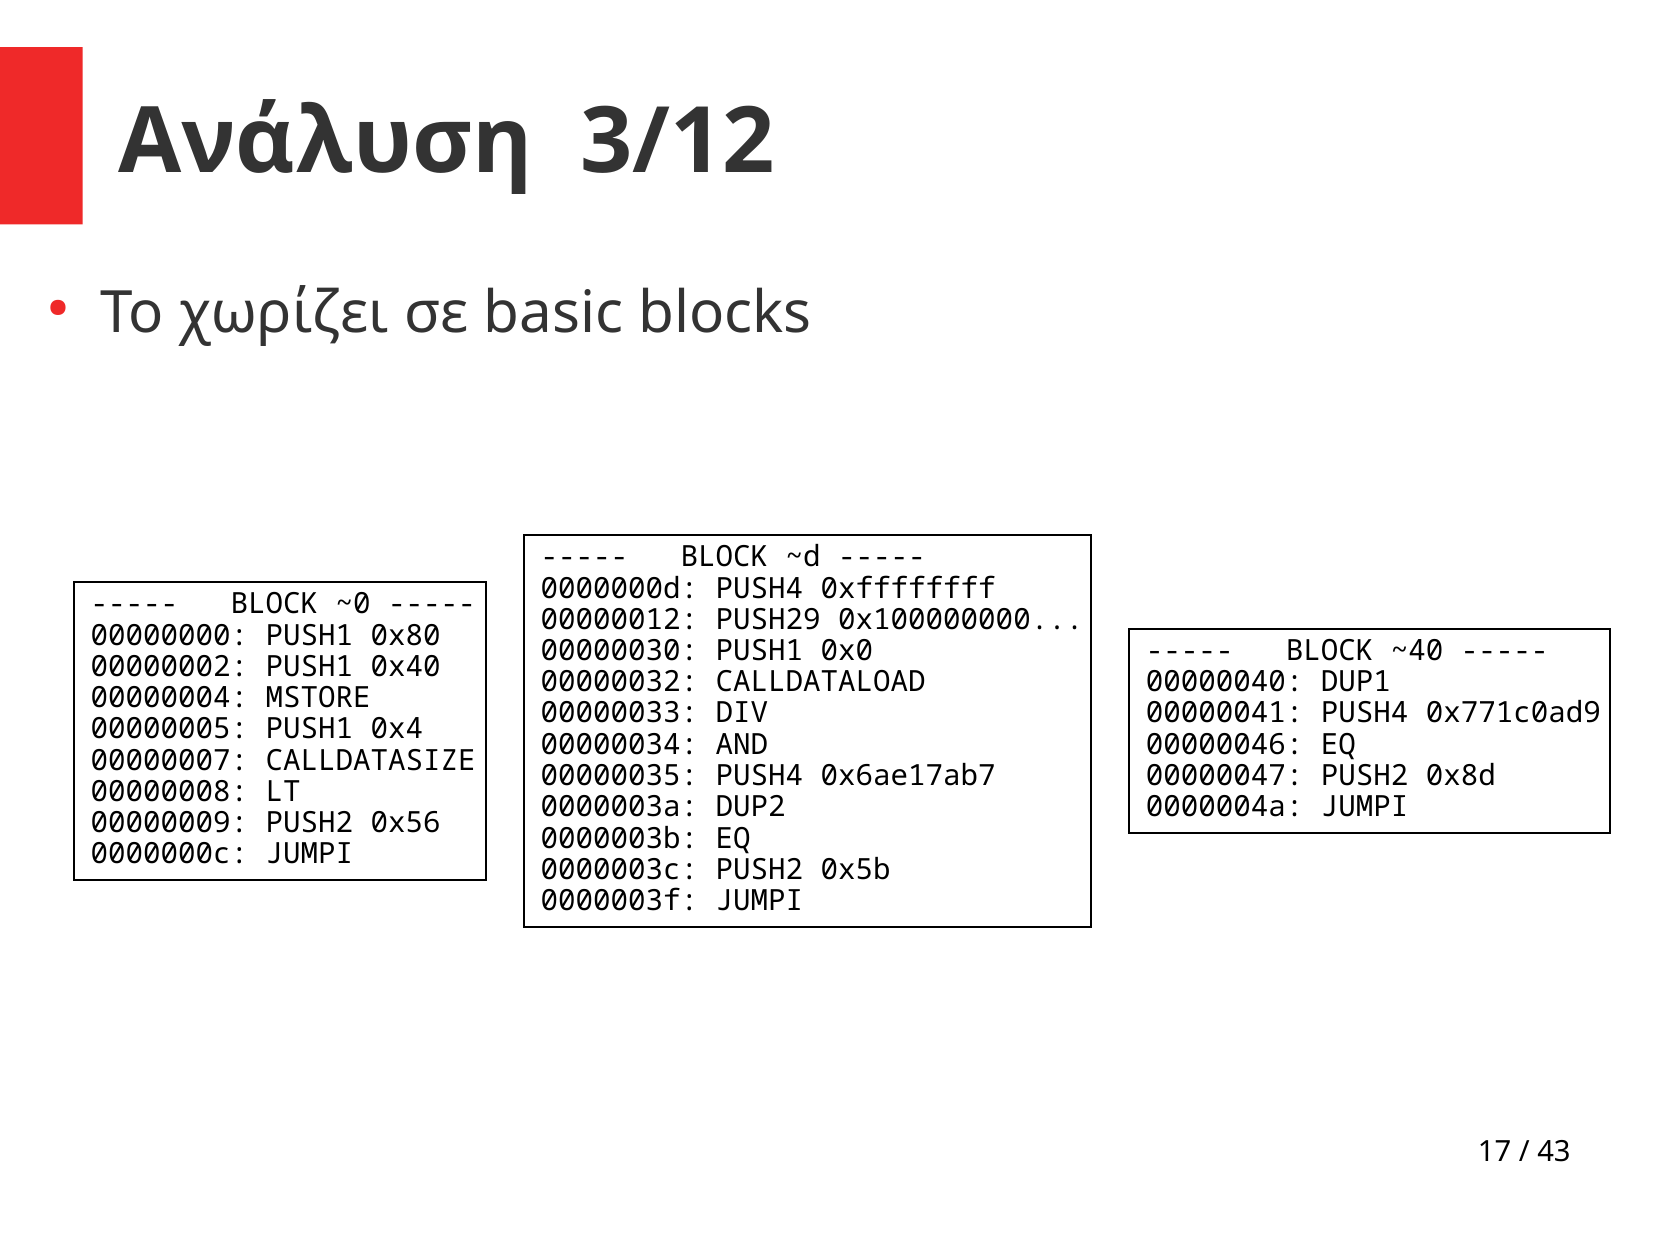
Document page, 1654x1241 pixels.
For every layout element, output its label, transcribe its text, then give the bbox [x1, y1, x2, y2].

picture [64, 525, 1621, 937]
list Το χωρίζει σε basic blocks [30, 270, 1621, 361]
title Ανάλυση 3/12 [118, 33, 1571, 241]
